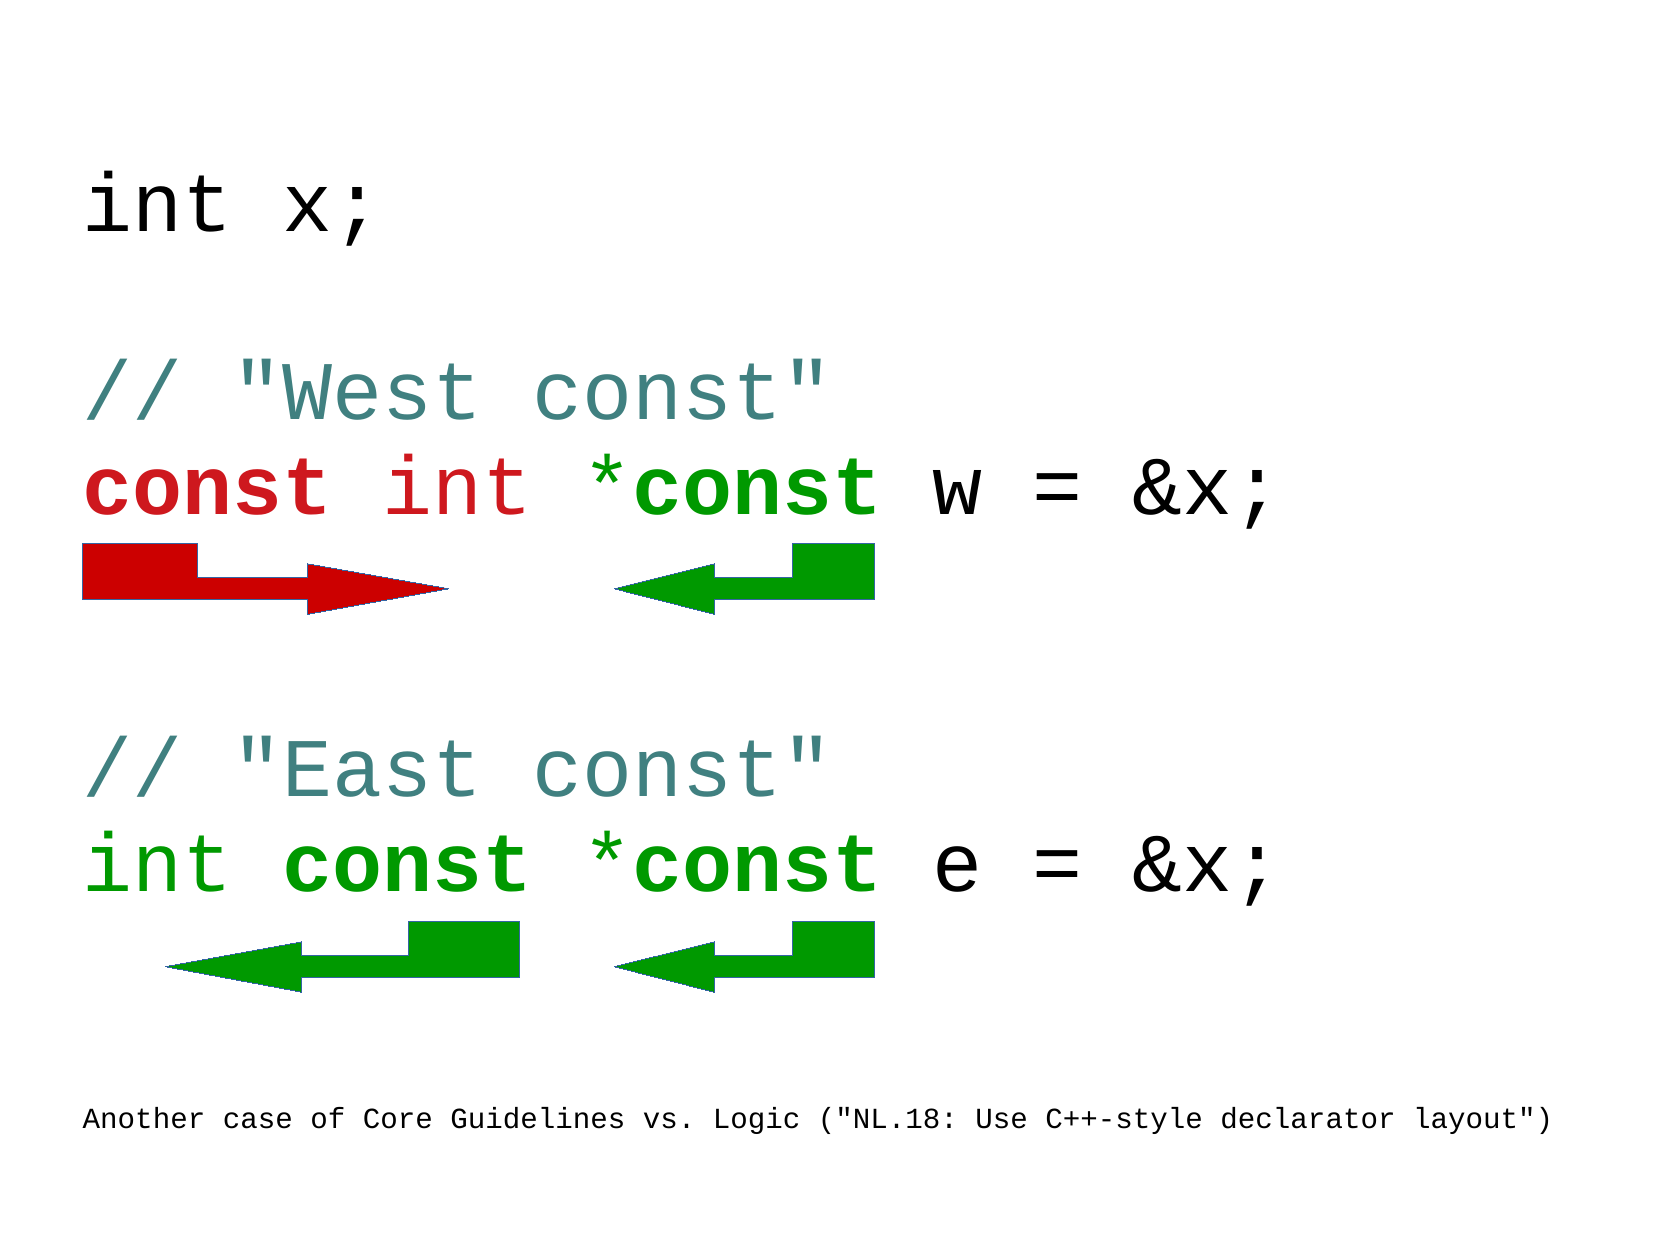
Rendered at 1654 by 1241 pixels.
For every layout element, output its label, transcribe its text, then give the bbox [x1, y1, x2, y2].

text_box [82, 543, 449, 615]
text_box [614, 921, 875, 993]
text_box [614, 543, 875, 615]
subtitle int x; // "West const" const int *const w = &x; // "East const" int const *const e = &x; Another case of Core Guidelines vs. Logic ("NL.18: Use C++-style declarator layout") [82, 161, 1630, 1138]
text_box [165, 921, 520, 993]
